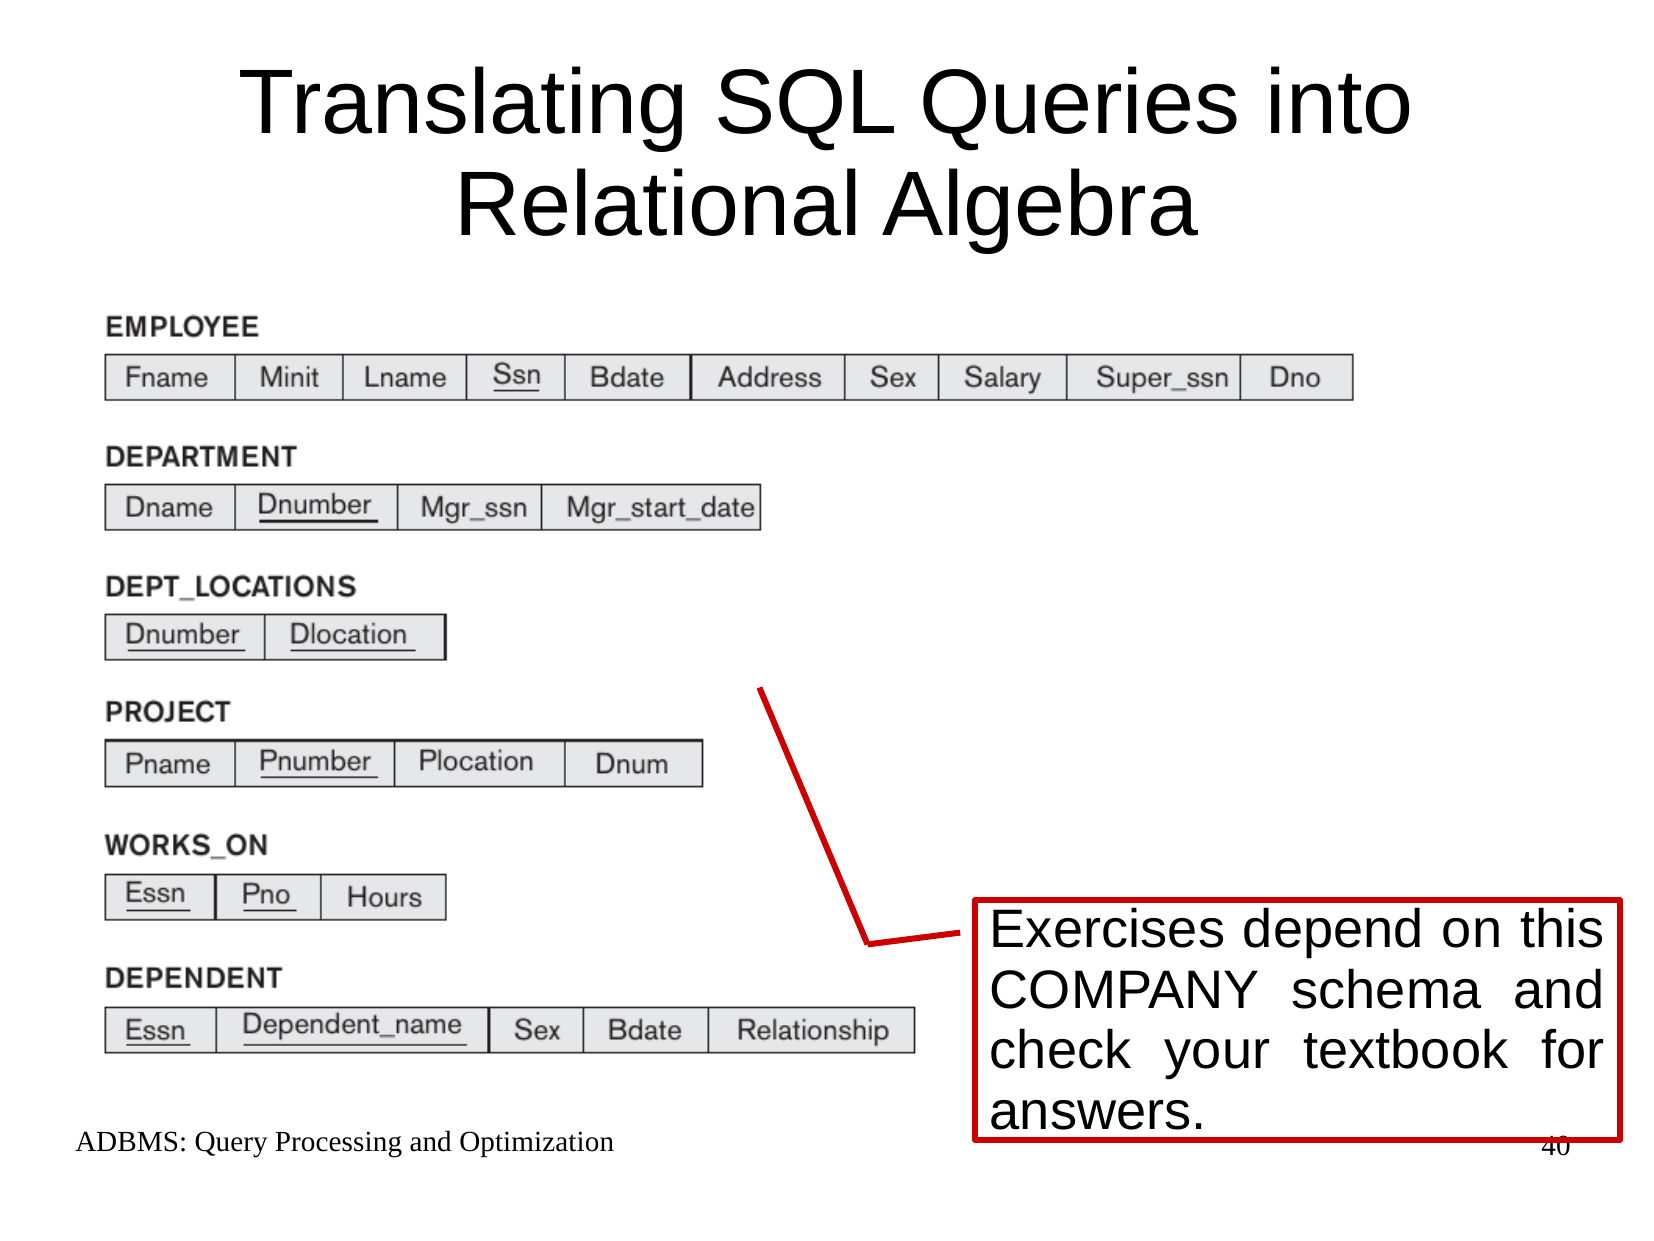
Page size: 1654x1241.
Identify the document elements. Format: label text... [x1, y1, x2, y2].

picture [97, 810, 1170, 1071]
text_box Exercises depend on this COMPANY schema and check your textbook for answers. [975, 900, 1620, 1140]
picture [97, 304, 1504, 795]
title Translating SQL Queries into Relational Algebra [82, 49, 1571, 257]
